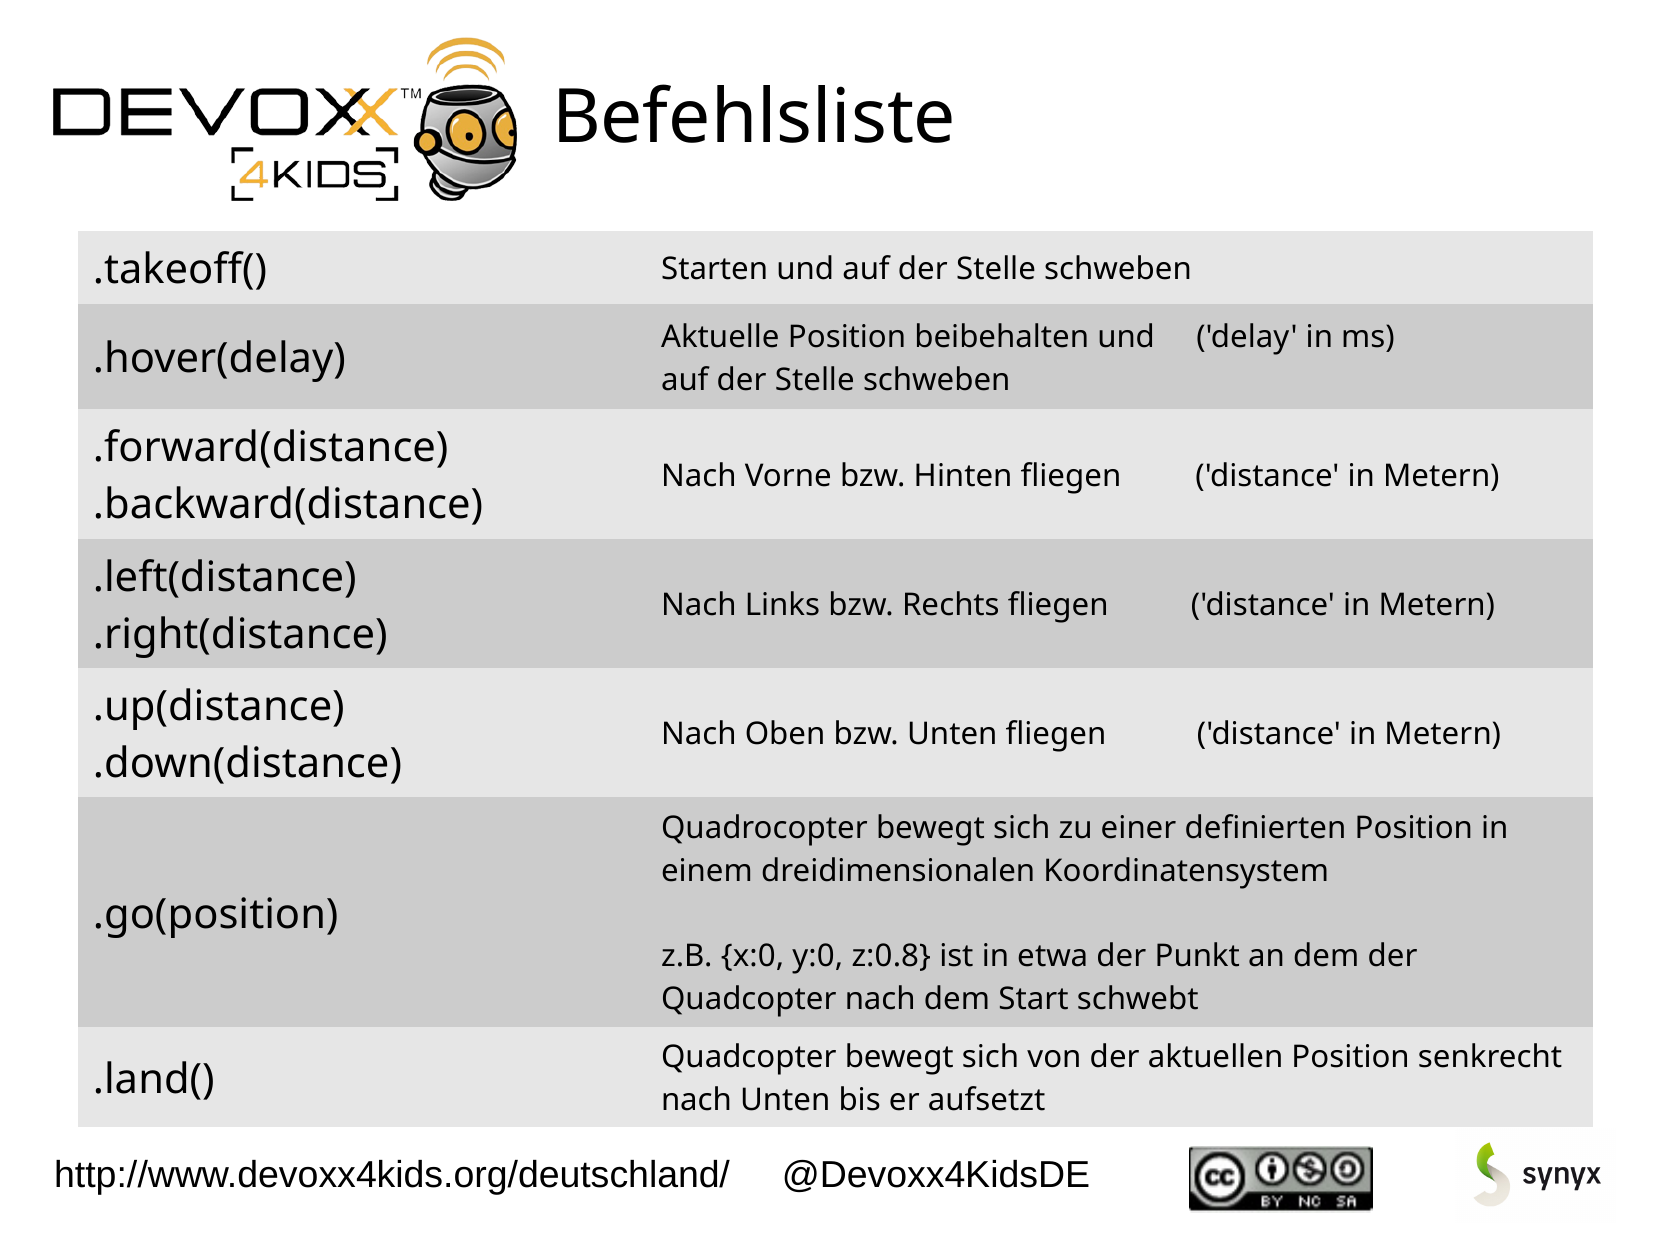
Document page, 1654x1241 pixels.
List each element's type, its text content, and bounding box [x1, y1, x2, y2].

table_cell Aktuelle Position beibehalten und ('delay' in ms) auf der Stelle schweben [646, 304, 1593, 409]
picture [1189, 1146, 1373, 1213]
table_cell .forward(distance) .backward(distance) [78, 409, 646, 539]
title Befehlsliste [537, 60, 1603, 187]
picture [53, 37, 517, 201]
table_cell Nach Vorne bzw. Hinten fliegen ('distance' in Metern) [646, 409, 1593, 539]
table_cell .left(distance) .right(distance) [78, 539, 646, 668]
table_cell .go(position) [78, 797, 646, 1027]
table_cell Quadrocopter bewegt sich zu einer definierten Position in einem dreidimensionalen Koordinatensystem z.B. {x:0, y:0, z:0.8} ist in etwa der Punkt an dem der Quadcopter nach dem Start schwebt [646, 797, 1593, 1027]
table_header .takeoff() [78, 231, 646, 304]
table_cell Nach Oben bzw. Unten fliegen ('distance' in Metern) [646, 668, 1593, 797]
table_cell .land() [78, 1027, 646, 1127]
table_cell Nach Links bzw. Rechts fliegen ('distance' in Metern) [646, 539, 1593, 668]
table_header Starten und auf der Stelle schweben [646, 231, 1593, 304]
table_cell Quadcopter bewegt sich von der aktuellen Position senkrecht nach Unten bis er aufsetzt [646, 1027, 1593, 1127]
table_cell .up(distance) .down(distance) [78, 668, 646, 797]
table_cell .hover(delay) [78, 304, 646, 409]
picture [1455, 1128, 1616, 1223]
